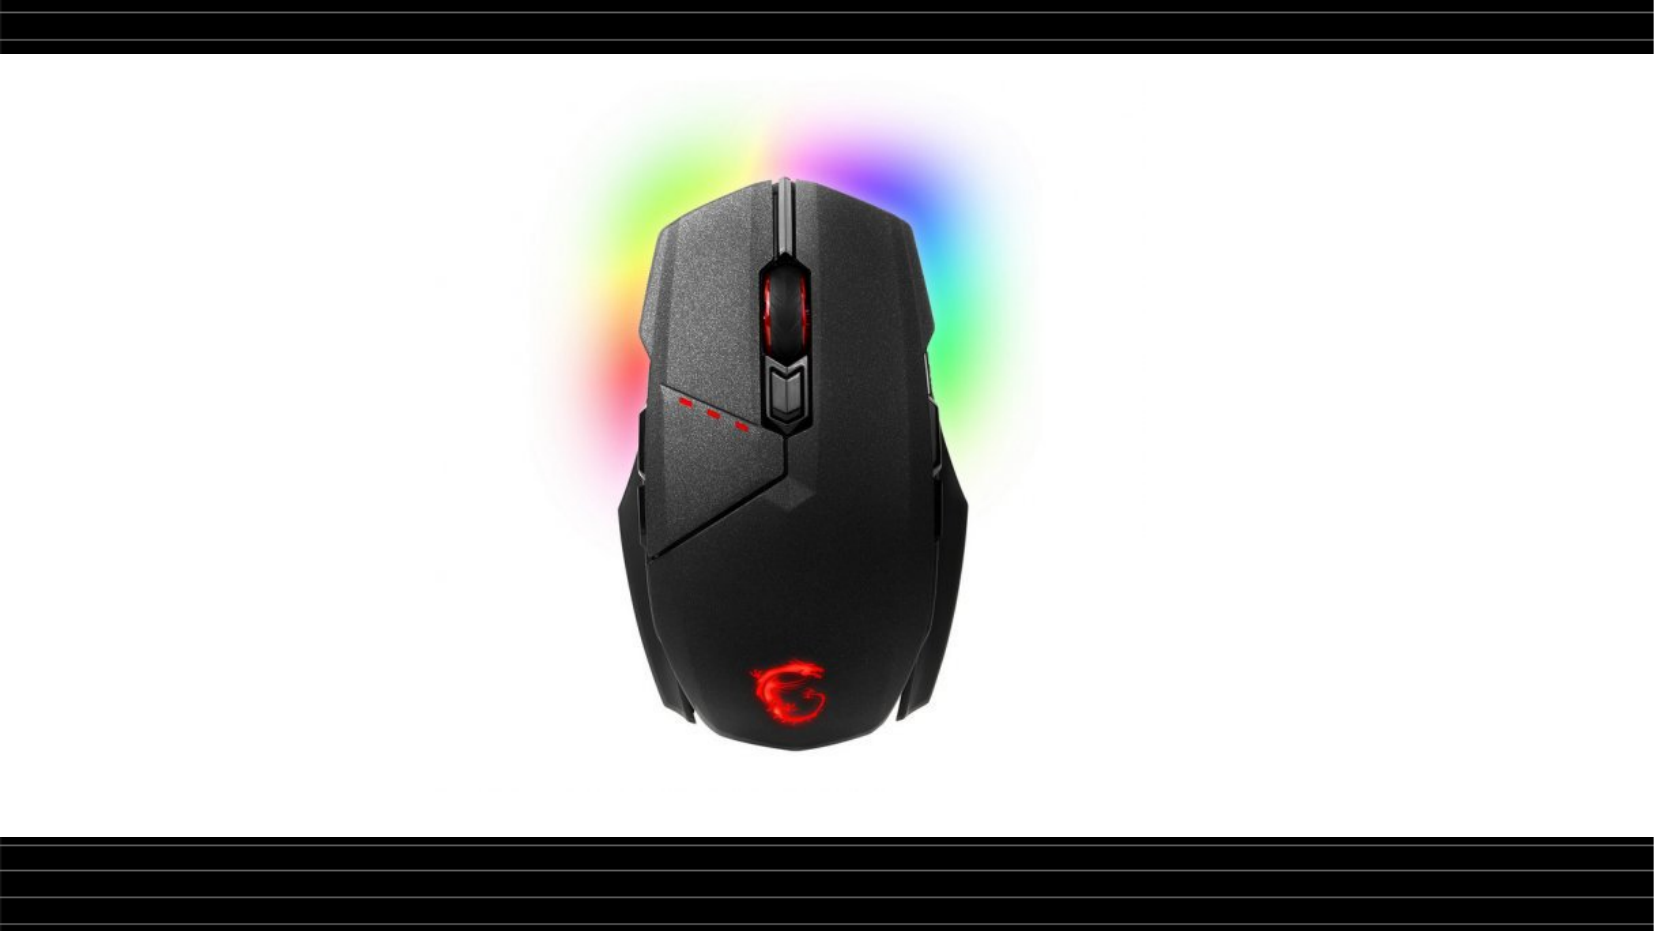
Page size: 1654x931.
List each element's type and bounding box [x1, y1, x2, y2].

picture [0, 0, 1654, 54]
picture [425, 70, 1146, 792]
picture [0, 837, 1654, 931]
